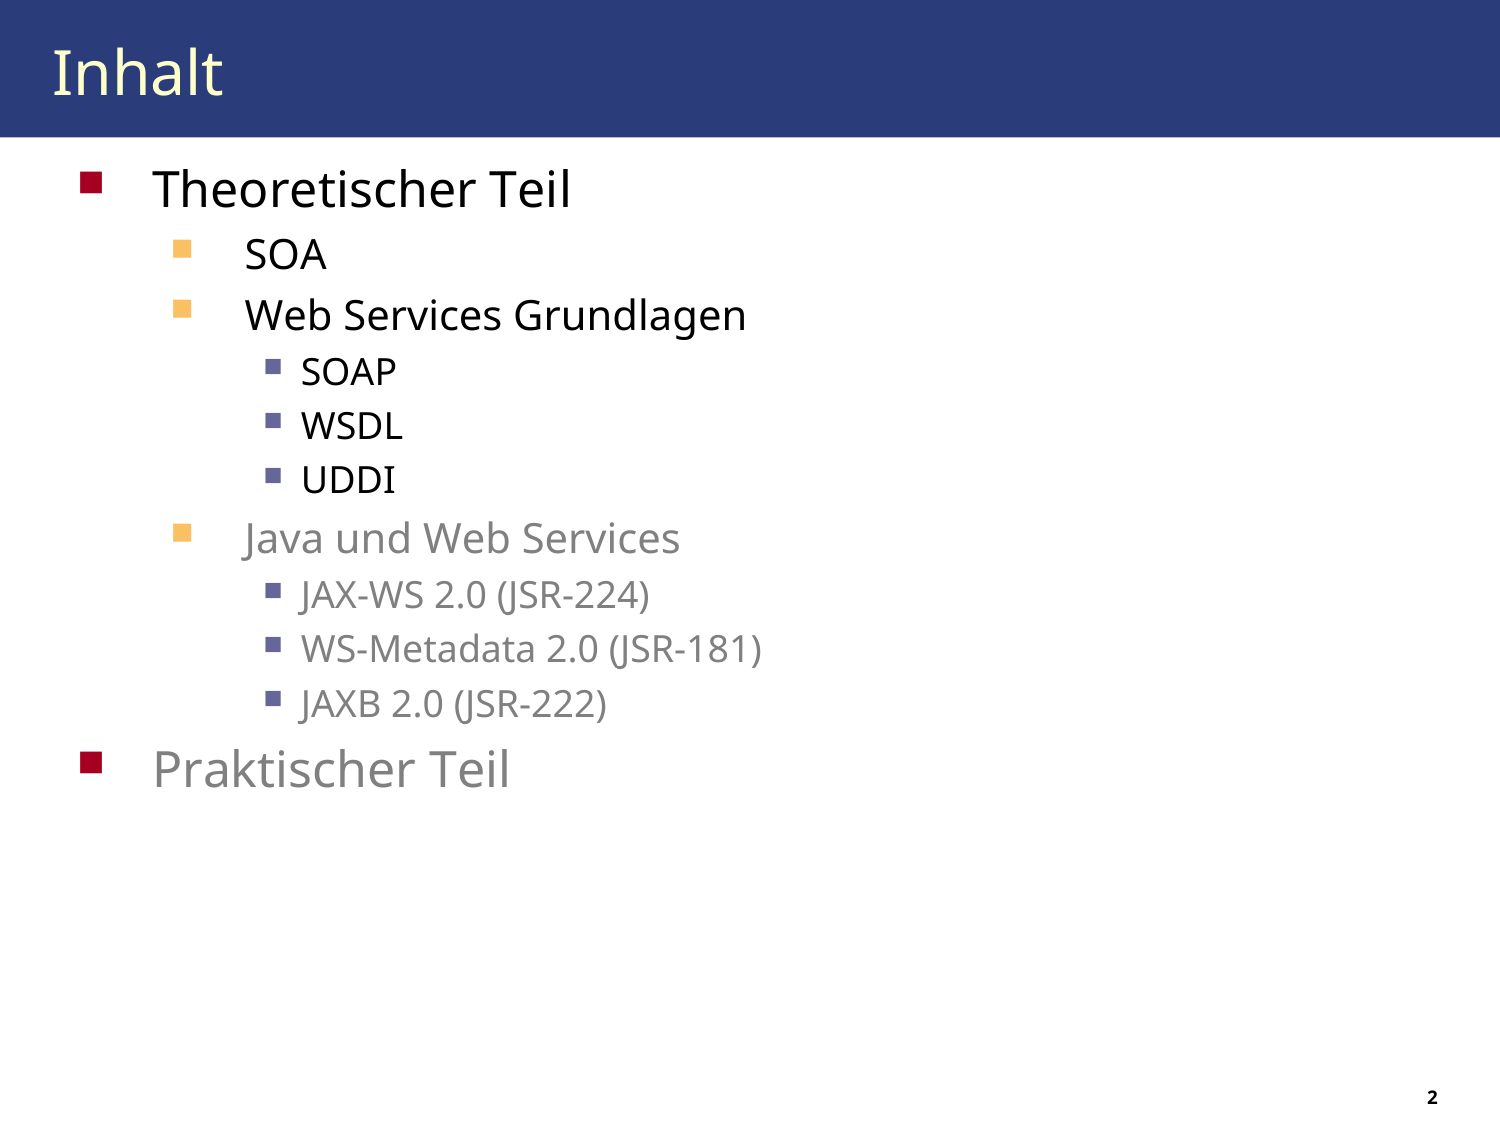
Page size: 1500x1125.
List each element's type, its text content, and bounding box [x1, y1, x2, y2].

text_box 2 [1412, 1077, 1500, 1117]
text_box Theoretischer Teil SOA Web Services Grundlagen SOAP WSDL UDDI Java und Web Services JAX-WS 2.0 (JSR-224)‏ WS-Metadata 2.0 (JSR-181)‏ JAXB 2.0 (JSR-222)‏ Praktischer Teil [62, 149, 1450, 1103]
text_box Inhalt [37, 0, 1476, 116]
